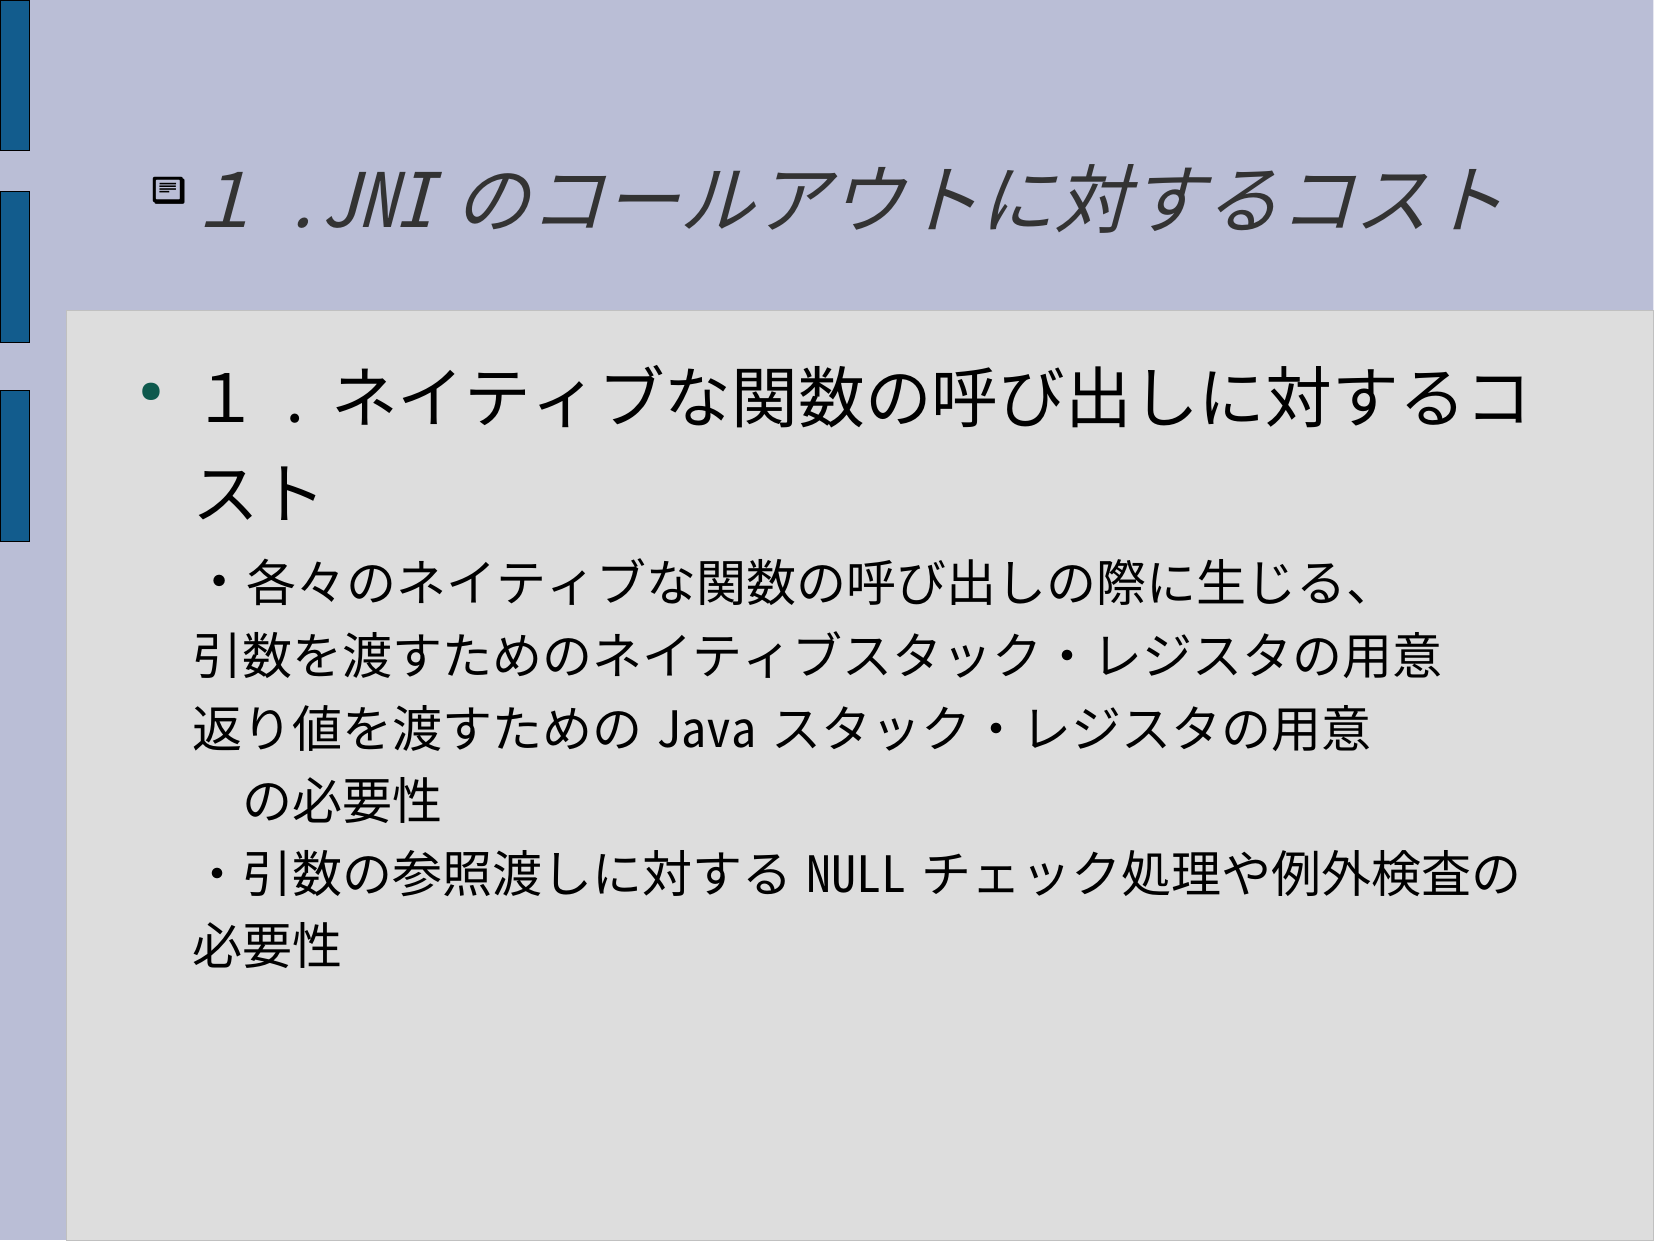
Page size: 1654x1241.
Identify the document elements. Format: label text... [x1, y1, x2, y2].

list １.ネイティブな関数の呼び出しに対するコスト ・各々のネイティブな関数の呼び出しの際に生じる、 引数を渡すためのネイティブスタック・レジスタの用意 返り値を渡すためのJavaスタック・レジスタの用意 の必要性 ・引数の参照渡しに対するNULLチェック処理や例外検査の必要性 [121, 344, 1534, 1127]
title １.JNIのコールアウトに対するコスト [121, 91, 1534, 299]
